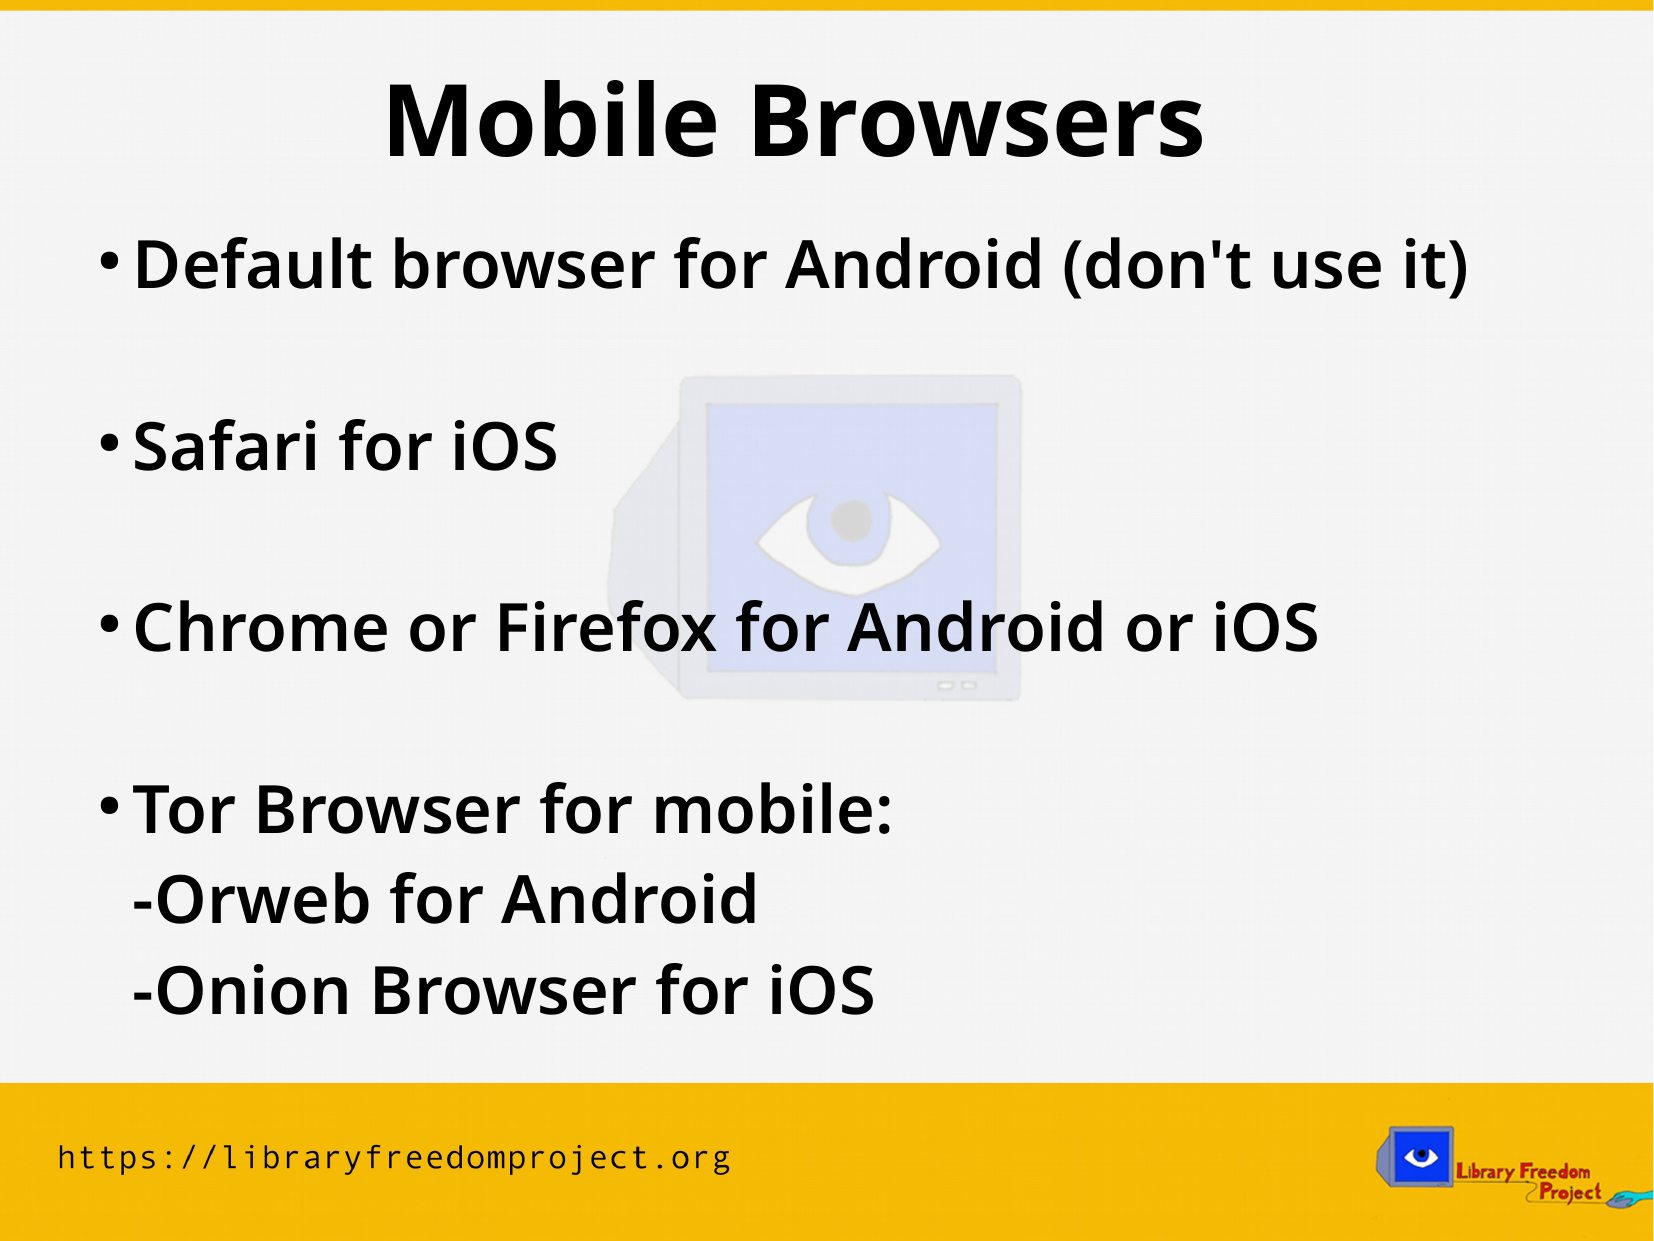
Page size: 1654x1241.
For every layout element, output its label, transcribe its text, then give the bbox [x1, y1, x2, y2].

text_box Mobile Browsers [381, 49, 1273, 189]
picture [0, 0, 1654, 1241]
text_box Default browser for Android (don't use it) Safari for iOS Chrome or Firefox for Android or iOS Tor Browser for mobile: -Orweb for Android -Onion Browser for iOS [82, 210, 1621, 1056]
